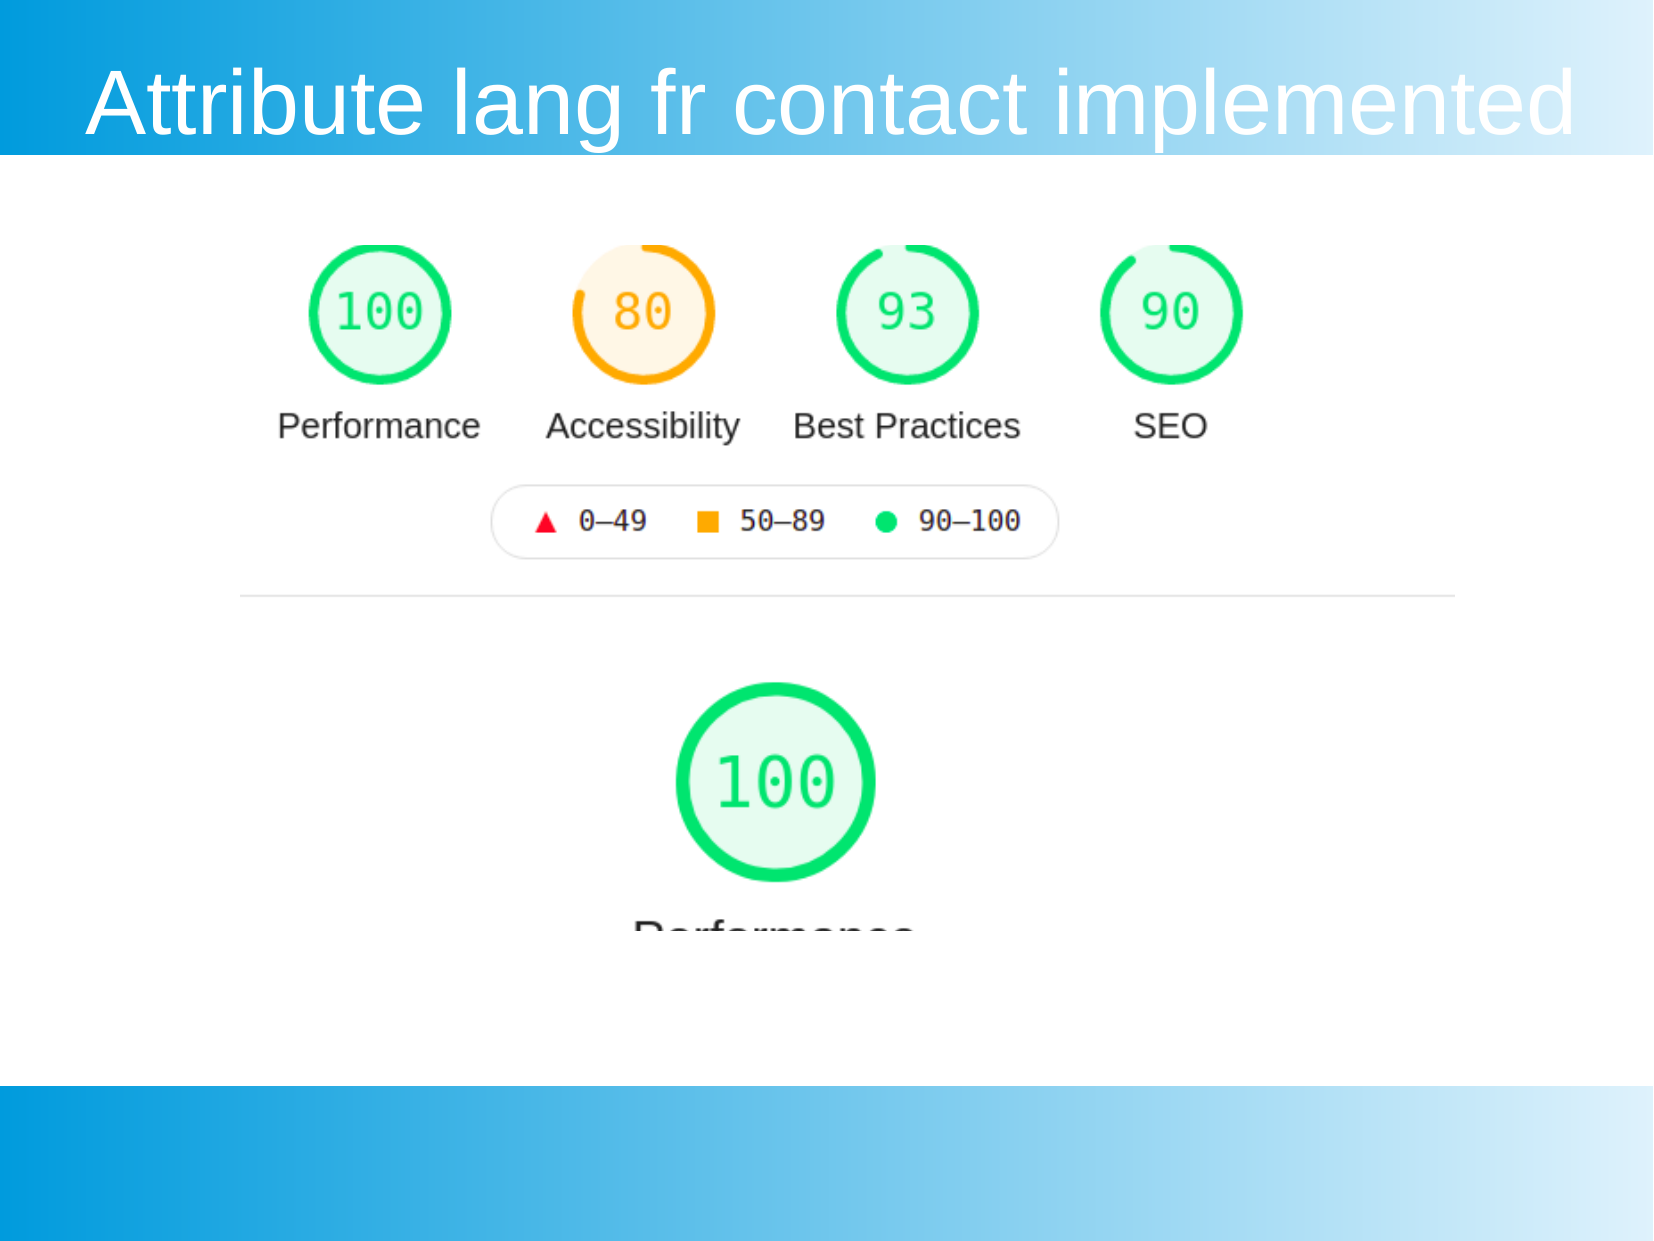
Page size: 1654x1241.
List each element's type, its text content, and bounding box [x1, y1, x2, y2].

title Attribute lang fr contact implemented [60, 0, 1606, 206]
picture [240, 245, 1455, 931]
